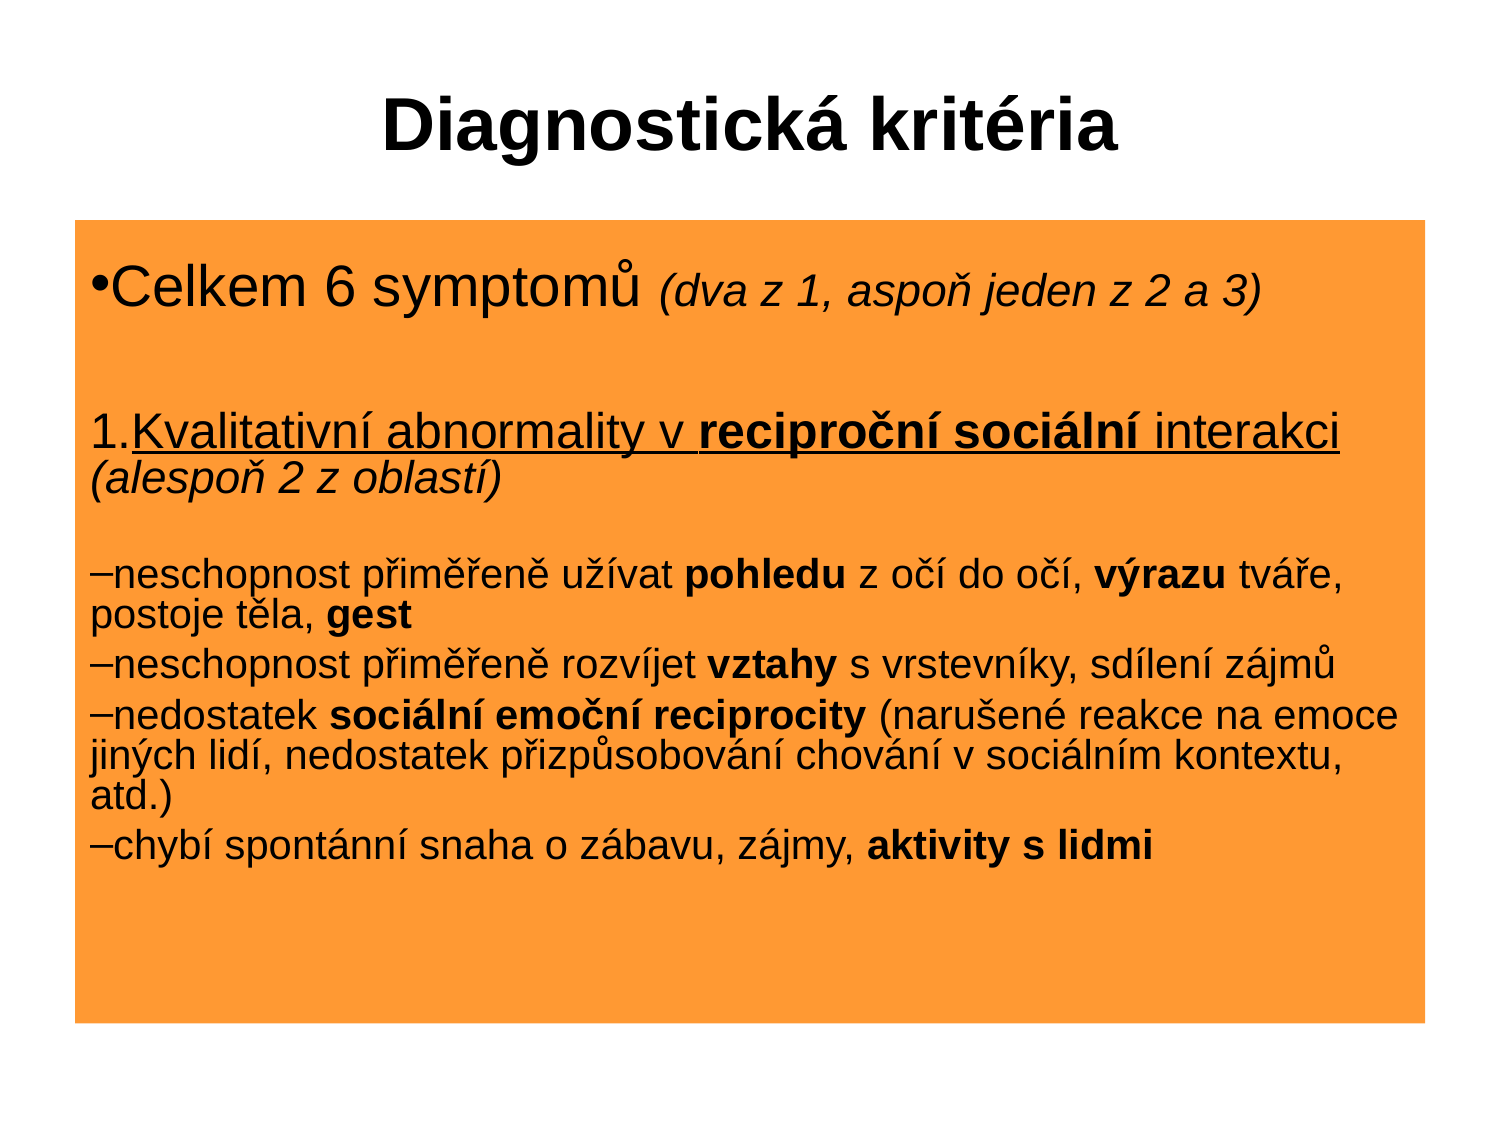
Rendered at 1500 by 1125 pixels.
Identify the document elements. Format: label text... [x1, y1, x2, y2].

title Diagnostická kritéria [75, 45, 1426, 197]
list Celkem 6 symptomů (dva z 1, aspoň jeden z 2 a 3) Kvalitativní abnormality v reciproční sociální interakci (alespoň 2 z oblastí) neschopnost přiměřeně užívat pohledu z očí do očí, výrazu tváře, postoje těla, gest neschopnost přiměřeně rozvíjet vztahy s vrstevníky, sdílení zájmů nedostatek sociální emoční reciprocity (narušené reakce na emoce jiných lidí, nedostatek přizpůsobování chování v sociálním kontextu, atd.) chybí spontánní snaha o zábavu, zájmy, aktivity s lidmi [75, 220, 1426, 1024]
